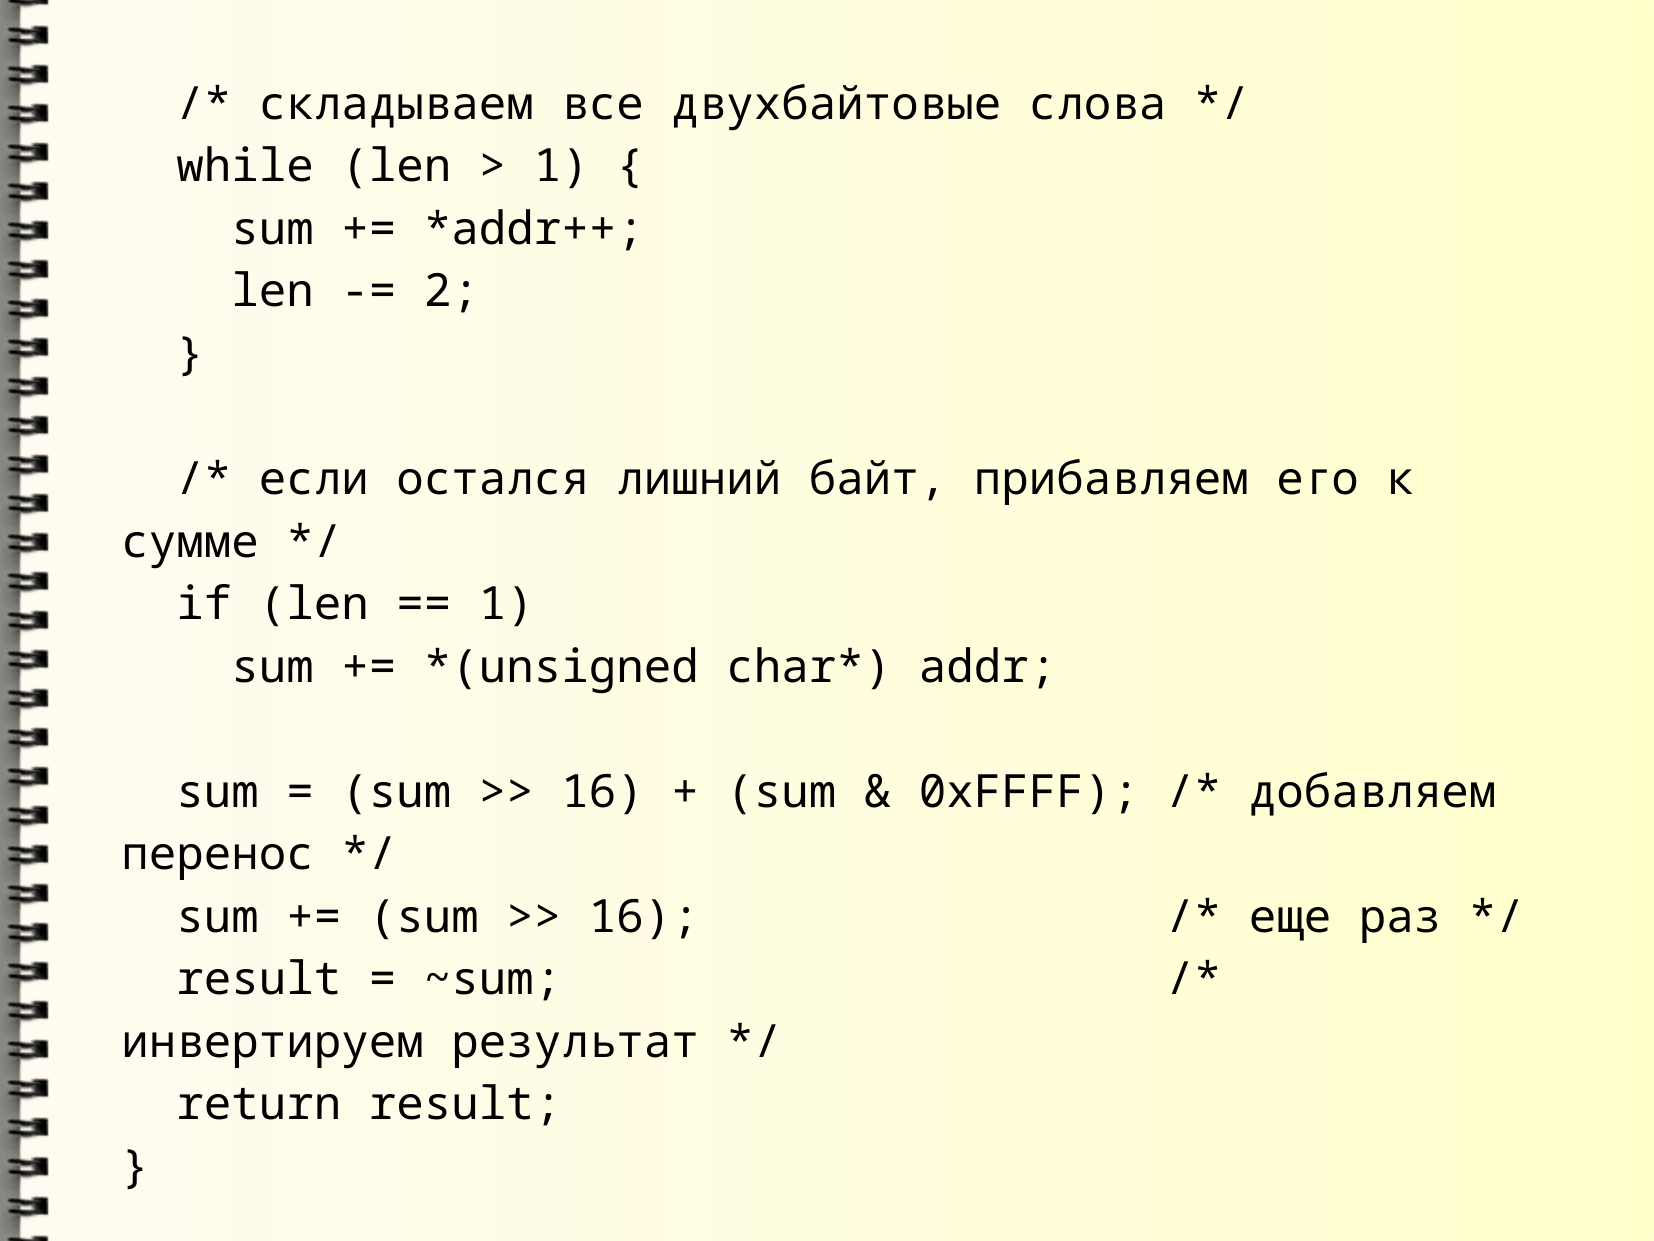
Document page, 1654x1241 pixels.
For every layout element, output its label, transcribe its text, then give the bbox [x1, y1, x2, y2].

picture [0, 0, 1654, 1241]
subtitle /* складываем все двухбайтовые слова */ while (len > 1) { sum += *addr++; len -= 2; } /* если остался лишний байт, прибавляем его к сумме */ if (len == 1) sum += *(unsigned char*) addr; sum = (sum >> 16) + (sum & 0xFFFF); /* добавляем перенос */ sum += (sum >> 16); /* еще раз */ result = ~sum; /* инвертируем результат */ return result; } [121, 110, 1534, 1156]
